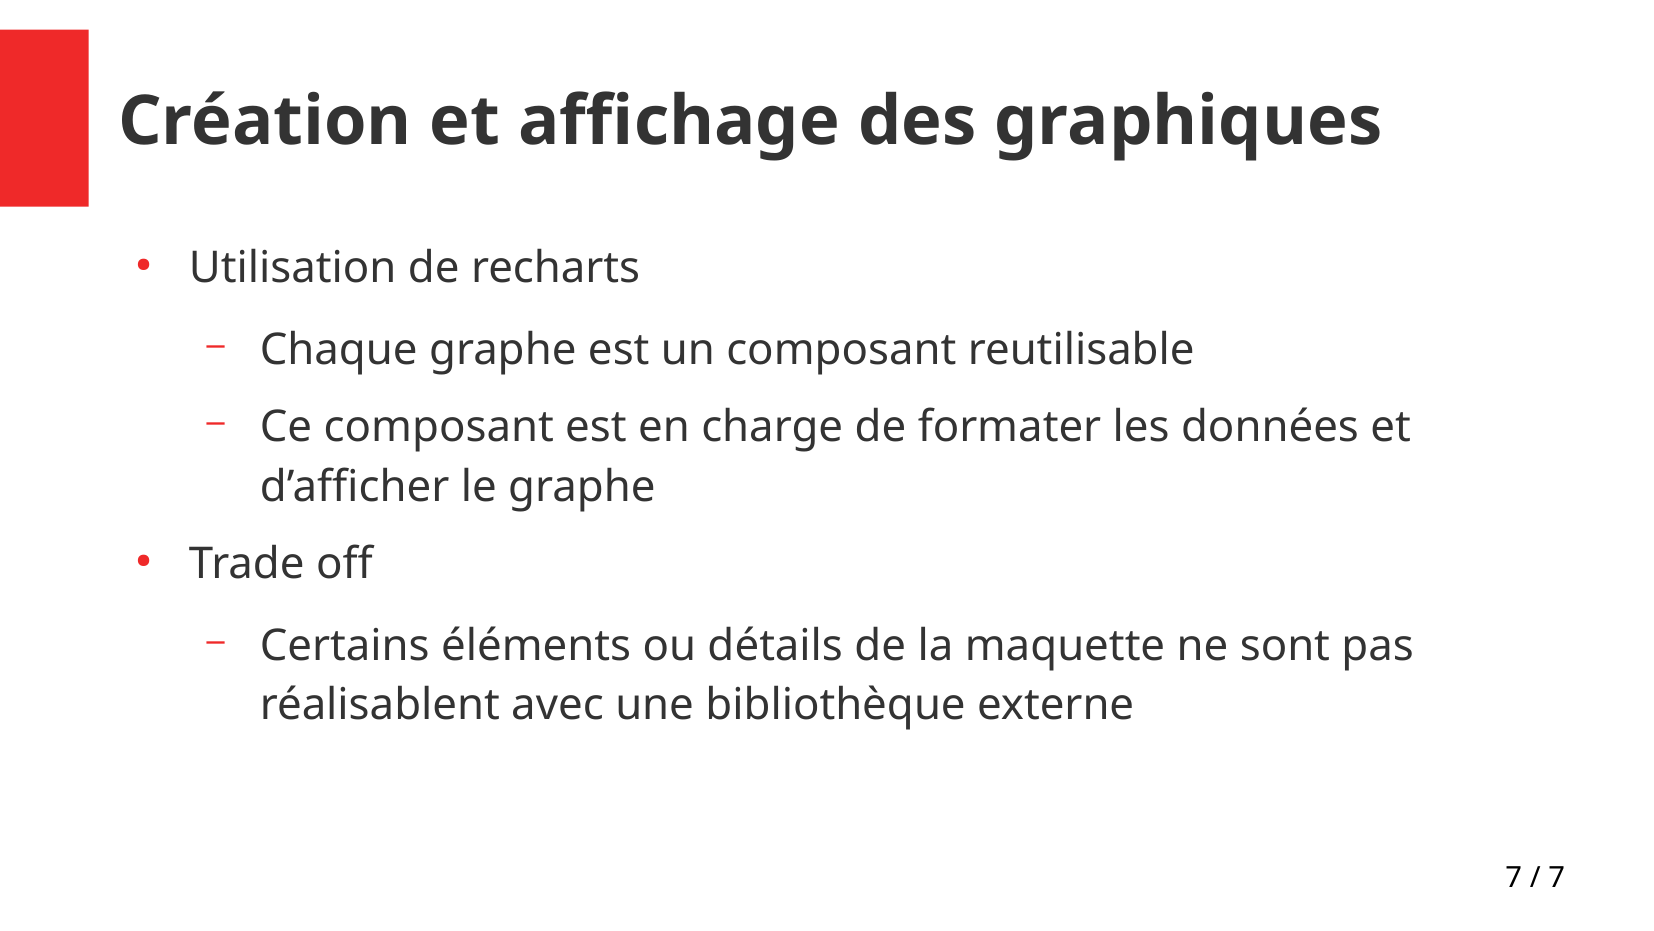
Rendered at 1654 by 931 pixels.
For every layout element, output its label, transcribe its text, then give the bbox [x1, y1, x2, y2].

title Création et affichage des graphiques [118, 29, 1595, 207]
list Utilisation de recharts Chaque graphe est un composant reutilisable Ce composant est en charge de formater les données et d’afficher le graphe Trade off Certains éléments ou détails de la maquette ne sont pas réalisablent avec une bibliothèque externe [118, 236, 1595, 798]
